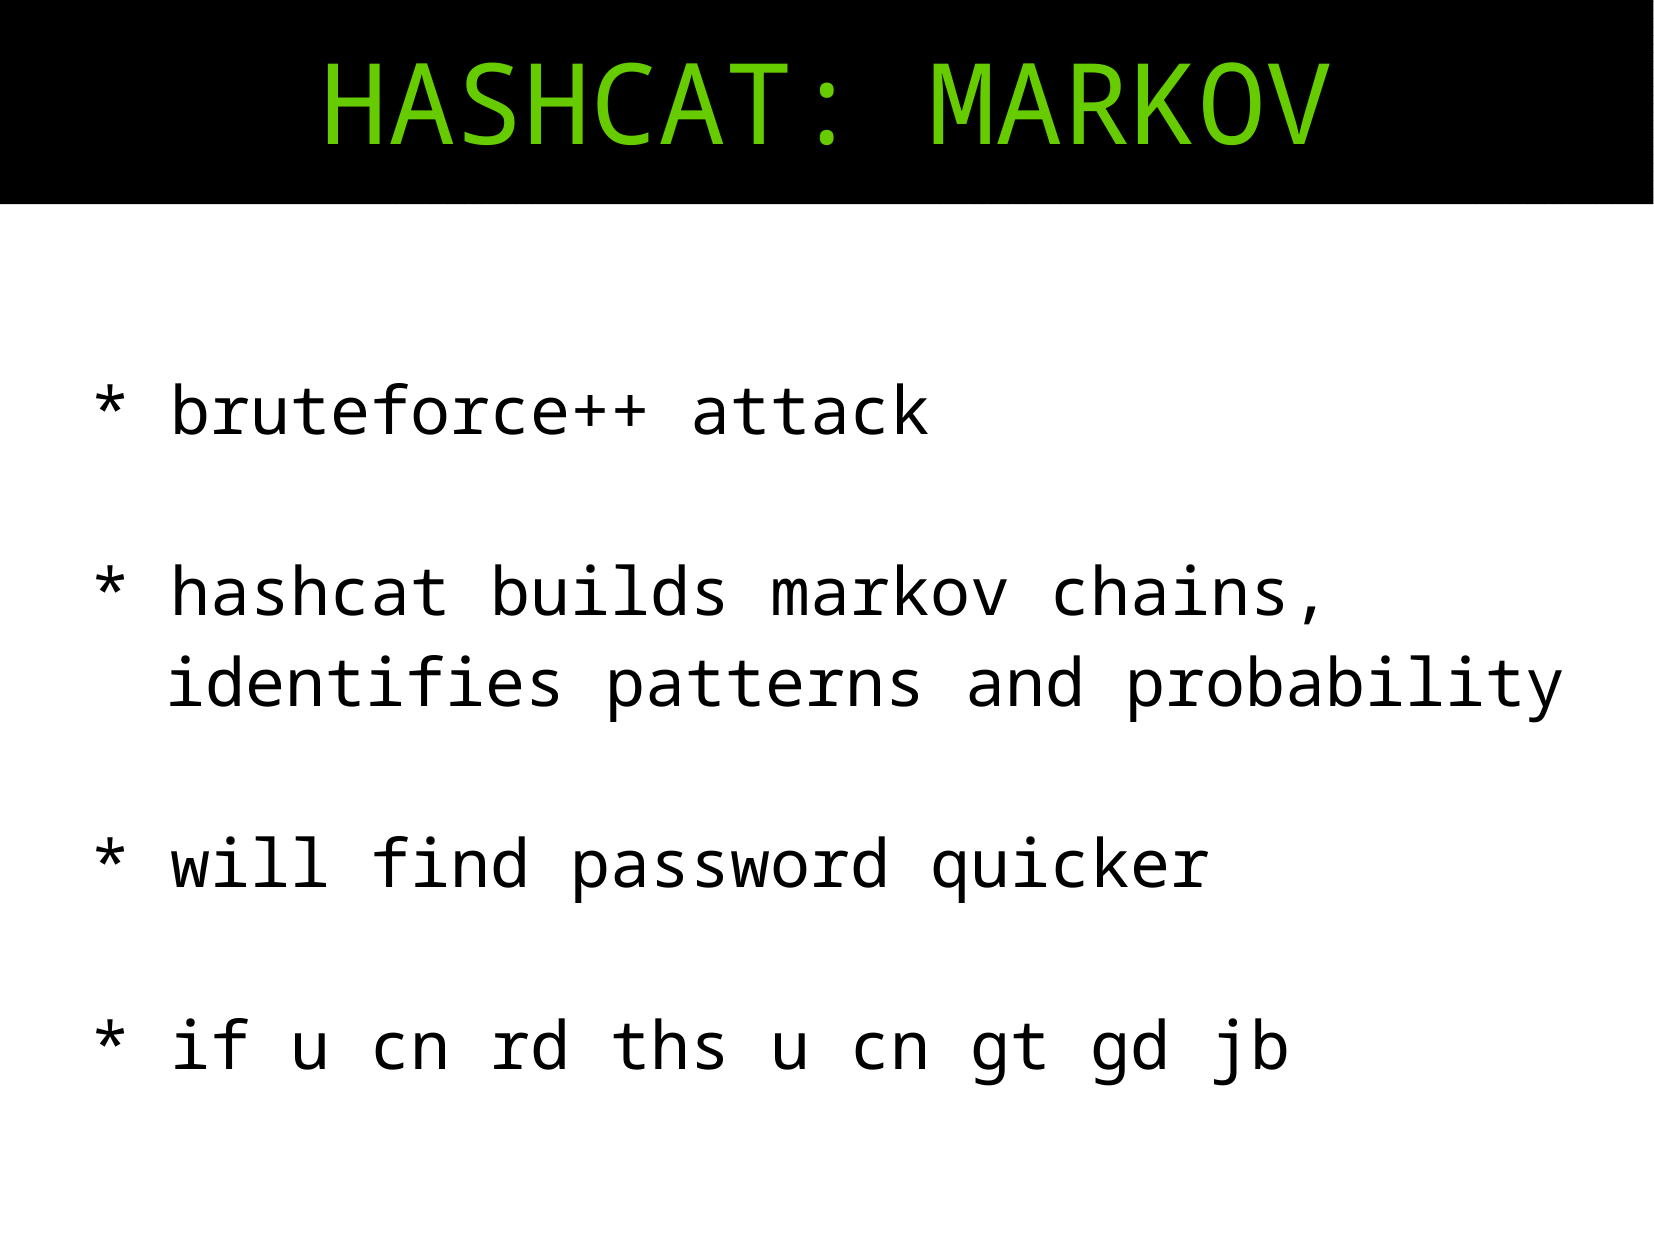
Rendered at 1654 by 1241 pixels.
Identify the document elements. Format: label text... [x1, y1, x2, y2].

title HASHCAT: MARKOV [0, 0, 1654, 205]
subtitle * bruteforce++ attack * hashcat builds markov chains, identifies patterns and probability * will find password quicker * if u cn rd ths u cn gt gd jb [90, 305, 1621, 1146]
